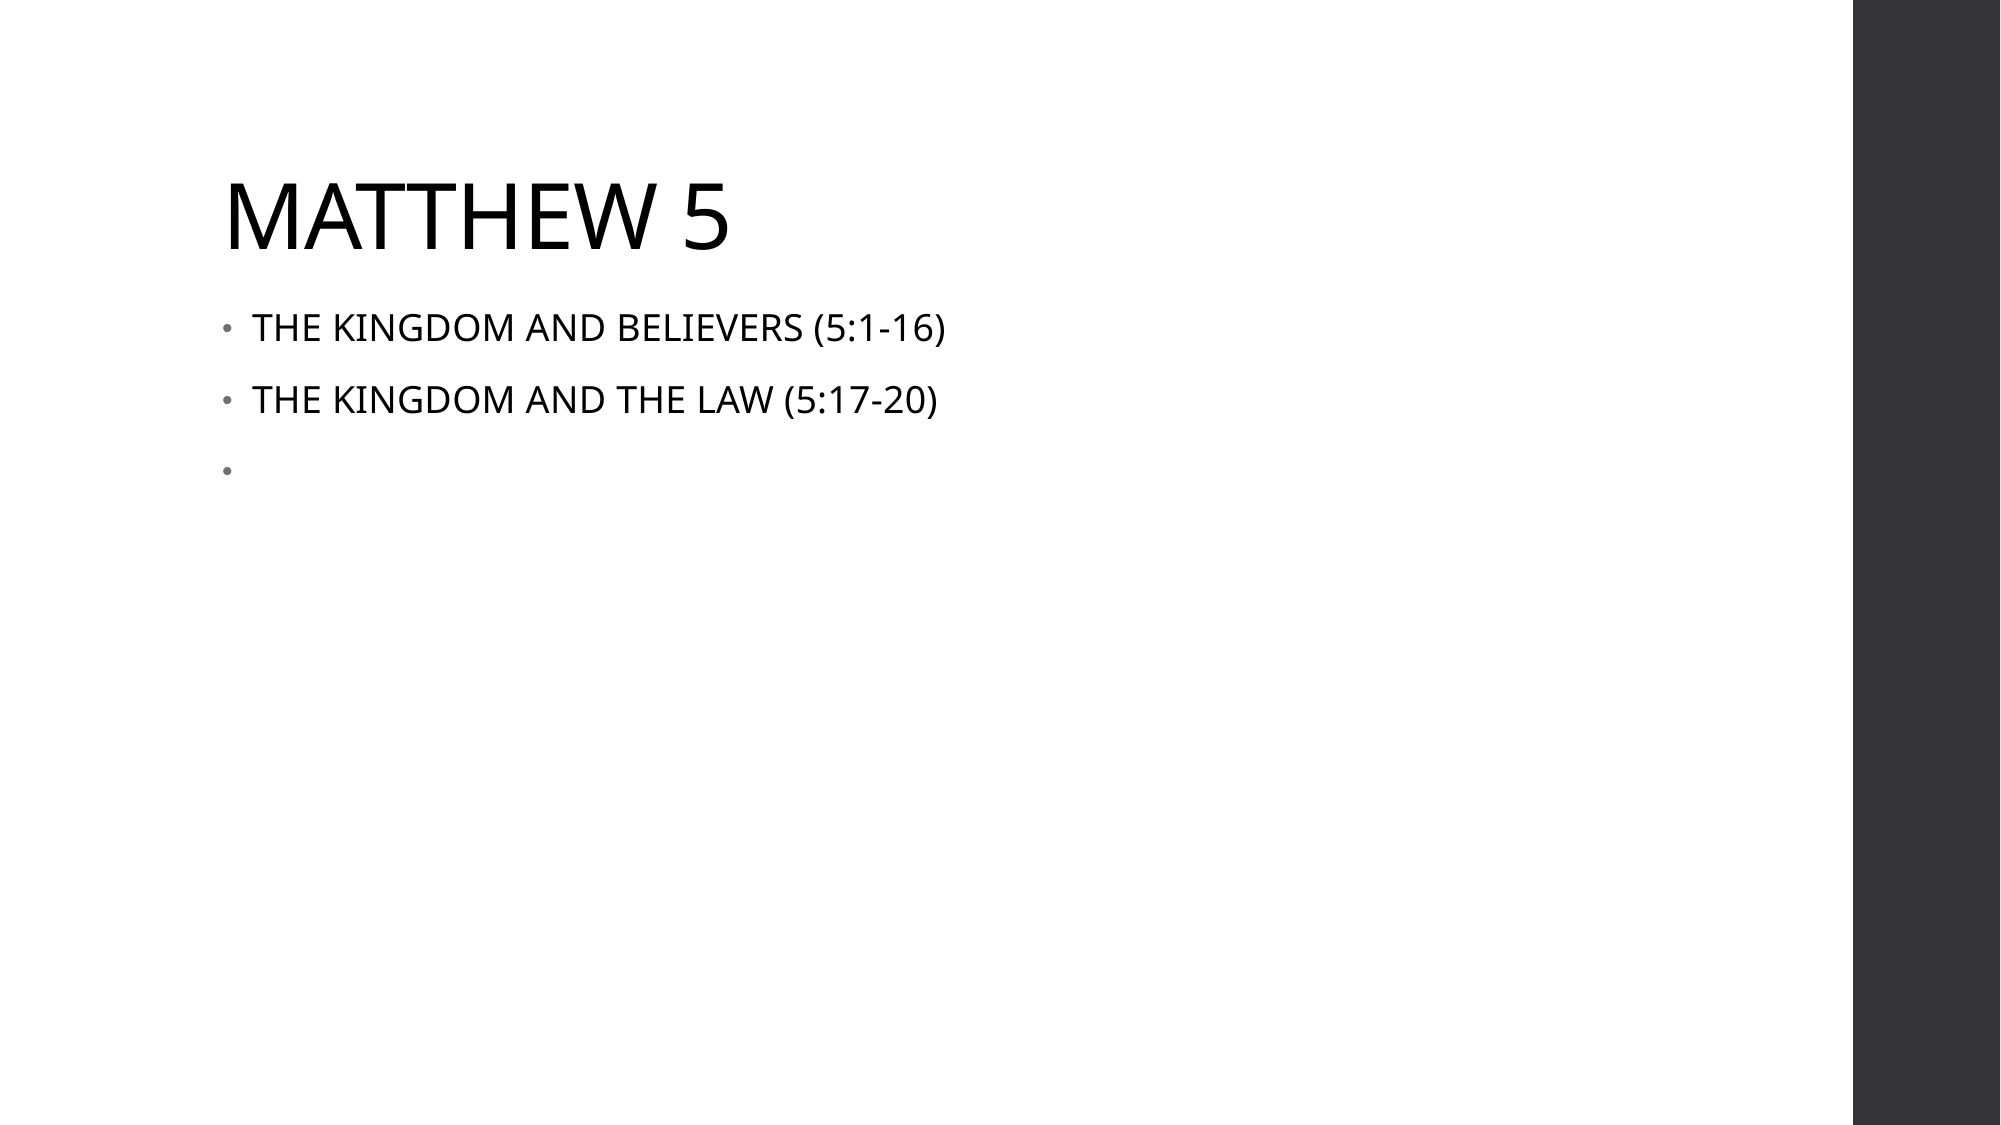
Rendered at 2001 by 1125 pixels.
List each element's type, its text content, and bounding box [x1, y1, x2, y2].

title MATTHEW 5 [206, 60, 1797, 278]
list THE KINGDOM AND BELIEVERS (5:1-16) THE KINGDOM AND THE LAW (5:17-20) [206, 299, 1617, 1014]
